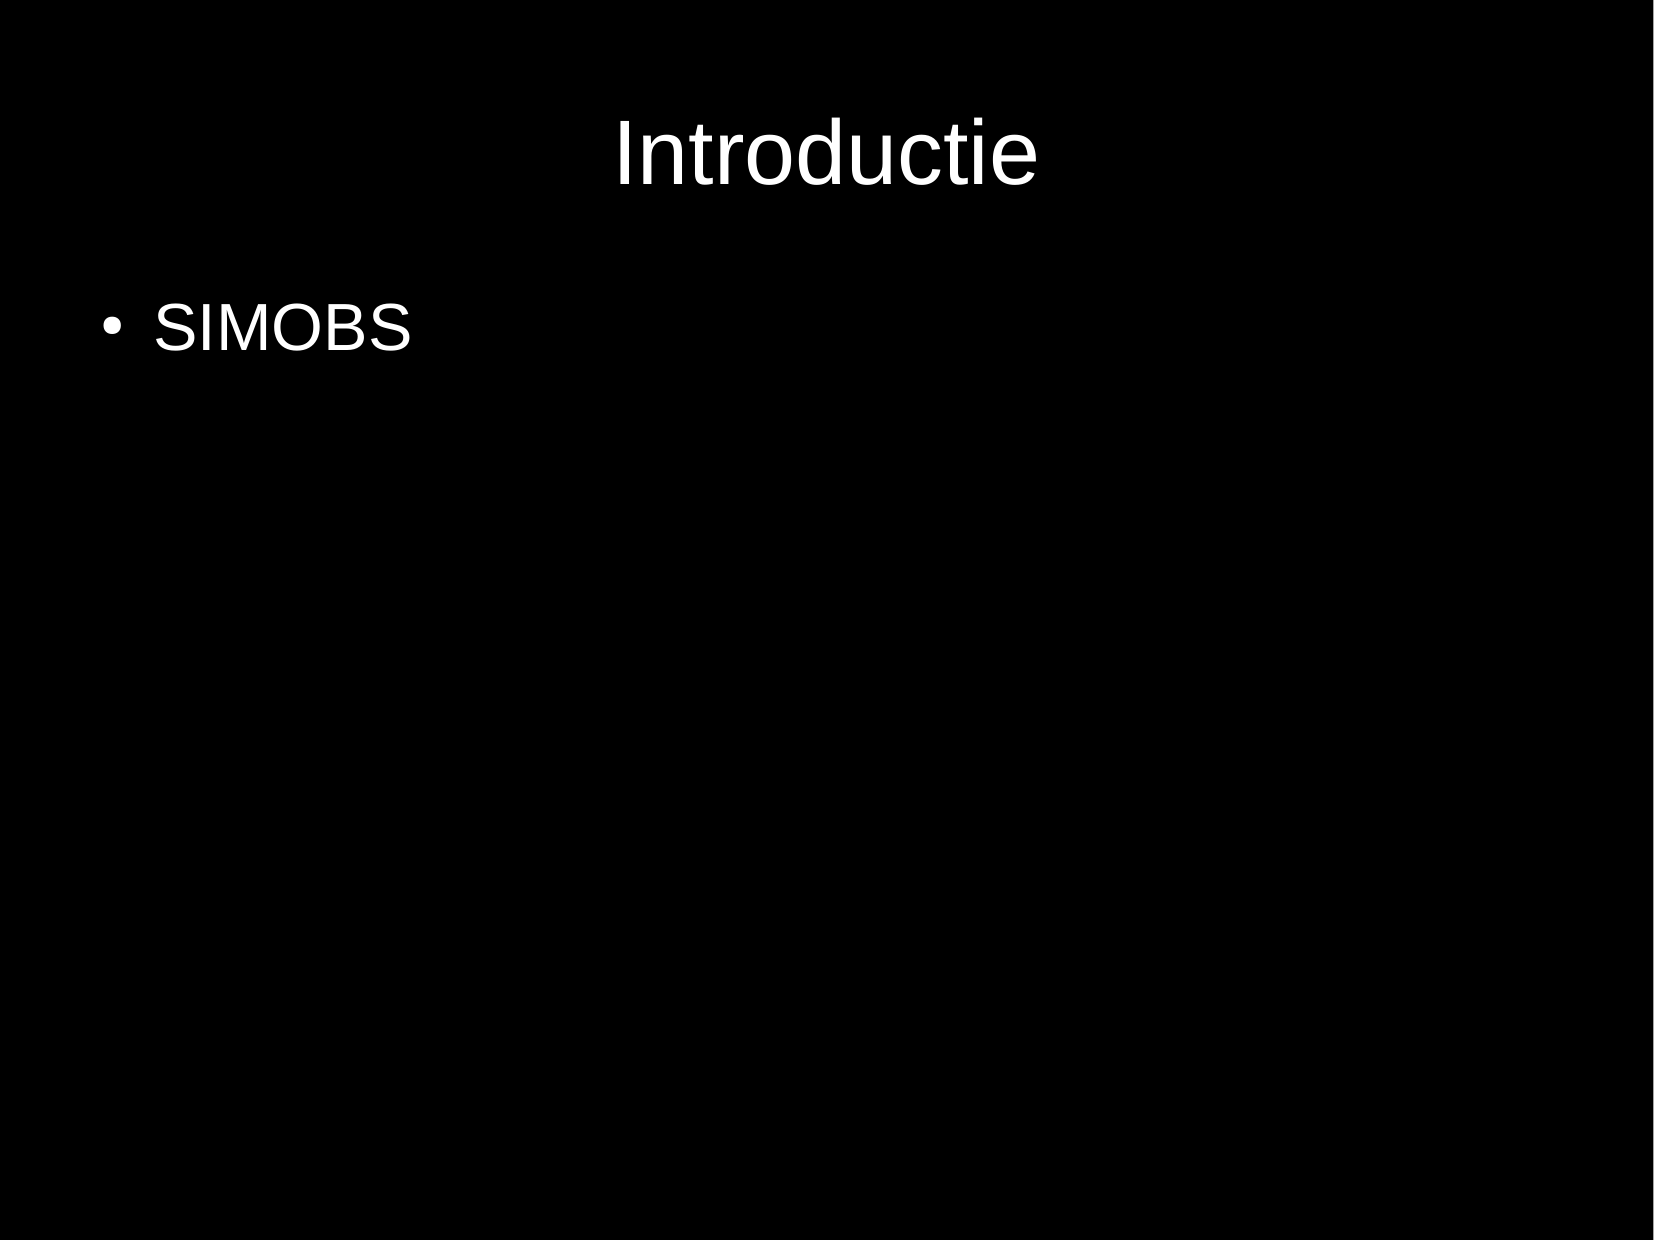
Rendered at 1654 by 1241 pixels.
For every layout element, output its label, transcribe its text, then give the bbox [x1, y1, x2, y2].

title Introductie [82, 56, 1571, 250]
list SIMOBS [82, 290, 1571, 1094]
